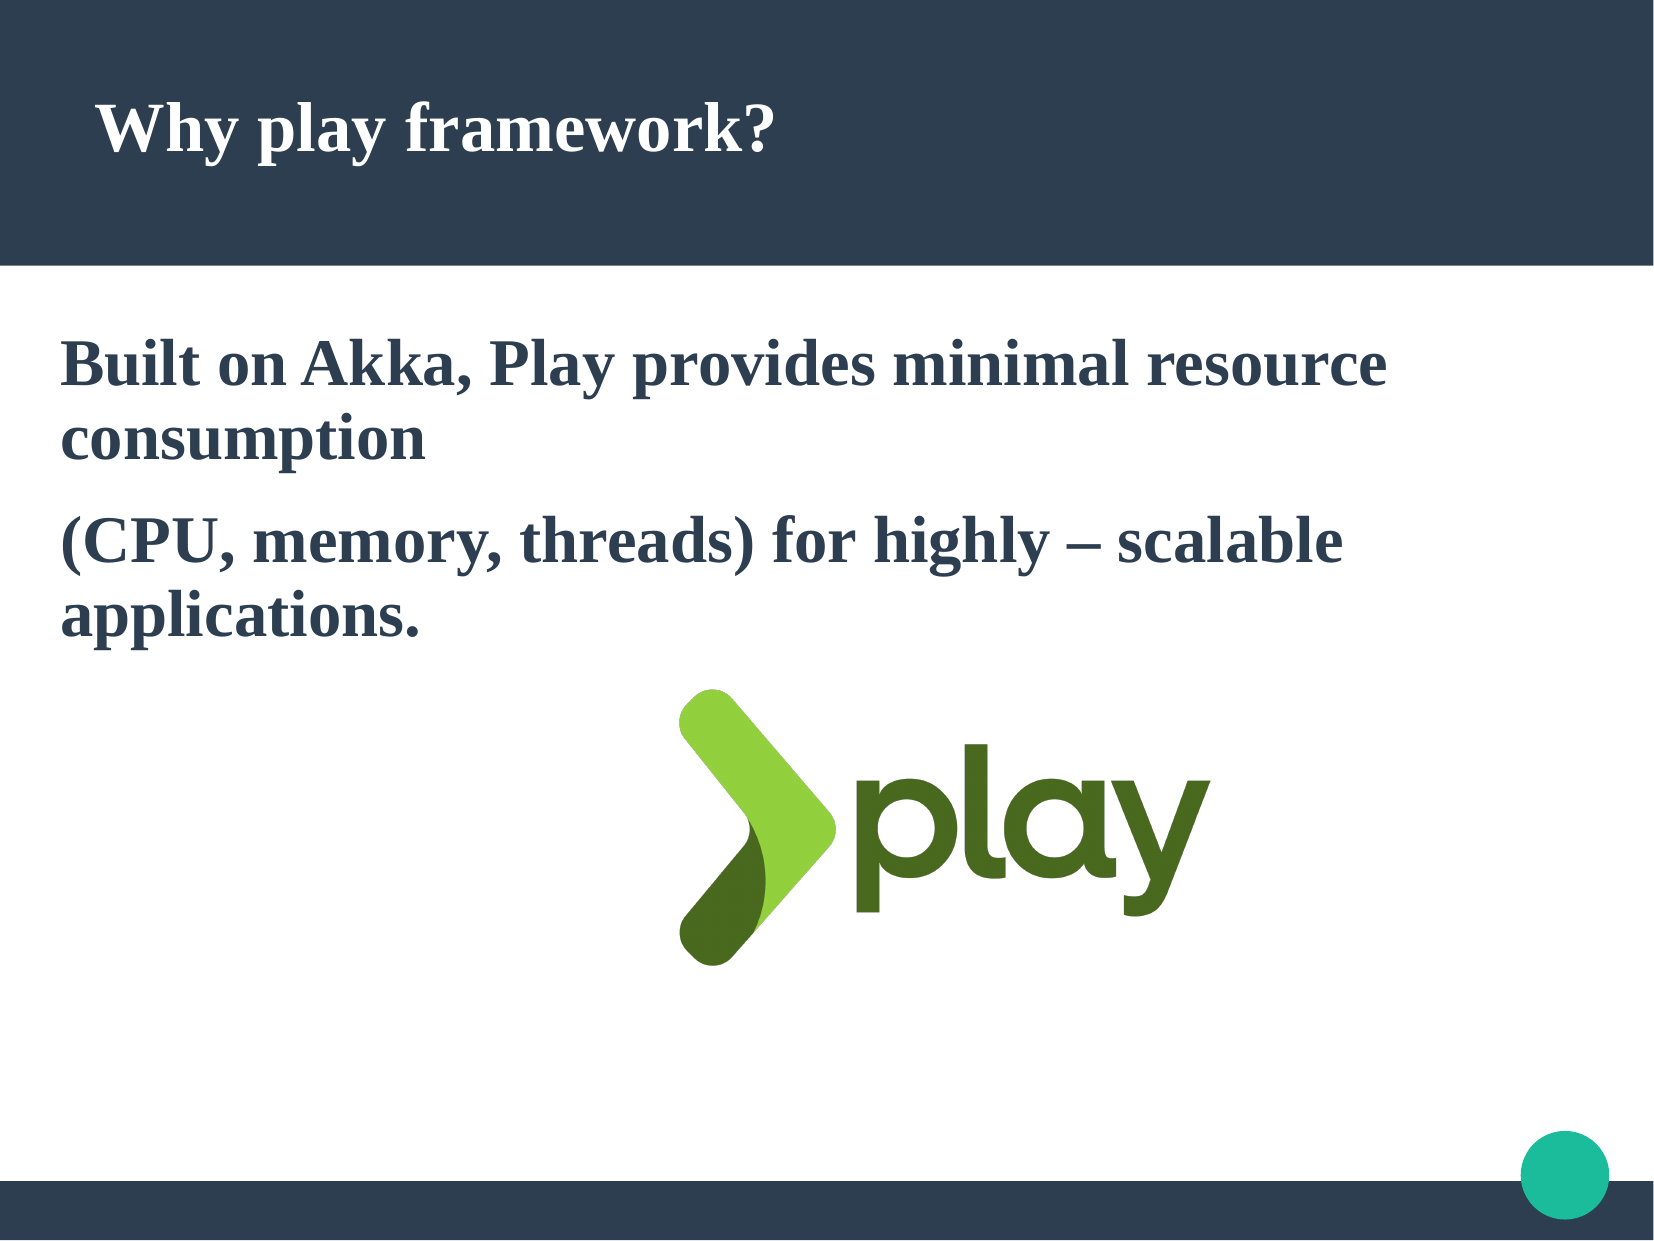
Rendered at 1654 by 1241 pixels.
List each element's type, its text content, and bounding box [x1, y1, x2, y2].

list Built on Akka, Play provides minimal resource consumption (CPU, memory, threads) for highly – scalable applications. [60, 325, 1501, 721]
title Why play framework? [59, 49, 1595, 207]
picture [645, 674, 1231, 981]
